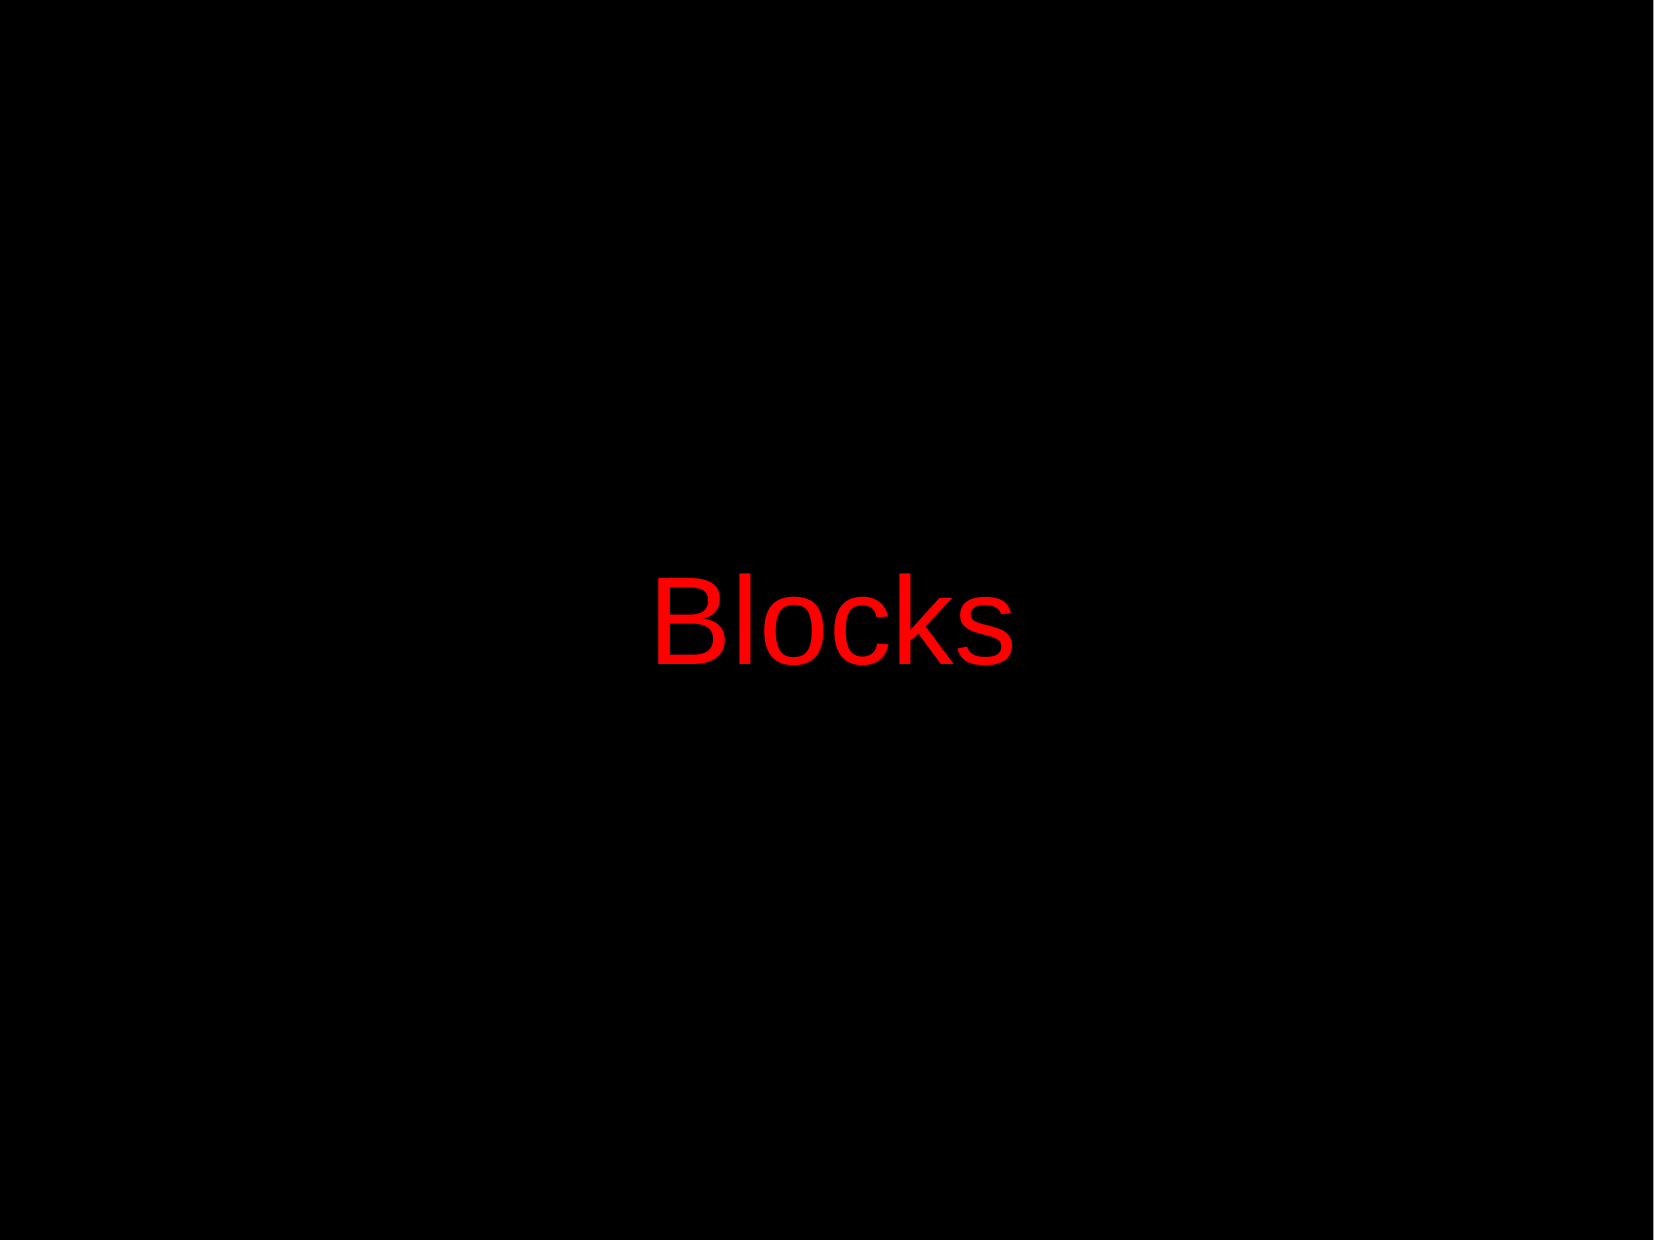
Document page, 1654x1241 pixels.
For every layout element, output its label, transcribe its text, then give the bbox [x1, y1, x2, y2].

text_box Blocks [23, 543, 1642, 809]
